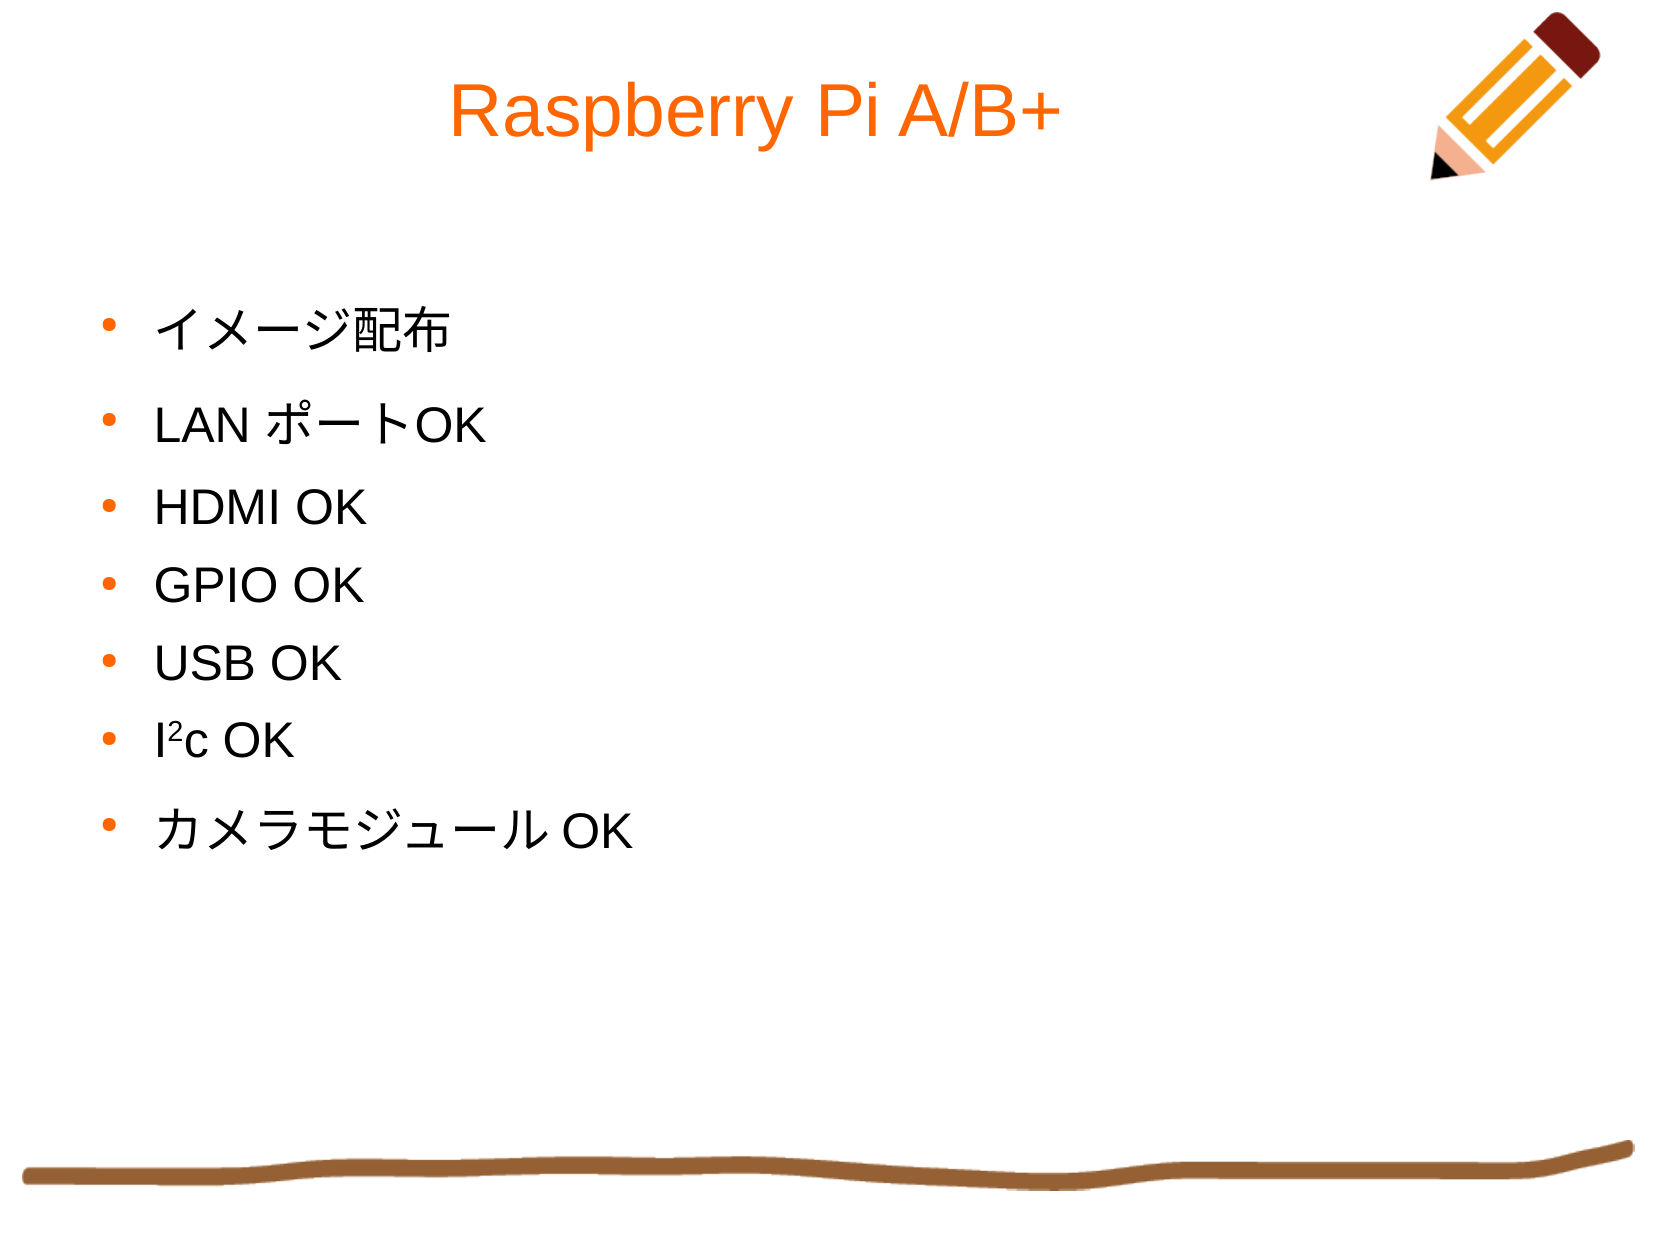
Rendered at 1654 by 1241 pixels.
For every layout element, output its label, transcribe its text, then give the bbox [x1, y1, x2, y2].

picture [1430, 12, 1601, 181]
picture [22, 1140, 1635, 1191]
list イメージ配布 LAN ポートOK HDMI OK GPIO OK USB OK I2c OK カメラモジュール OK [82, 290, 1536, 1122]
title Raspberry Pi A/B+ [82, 49, 1430, 172]
